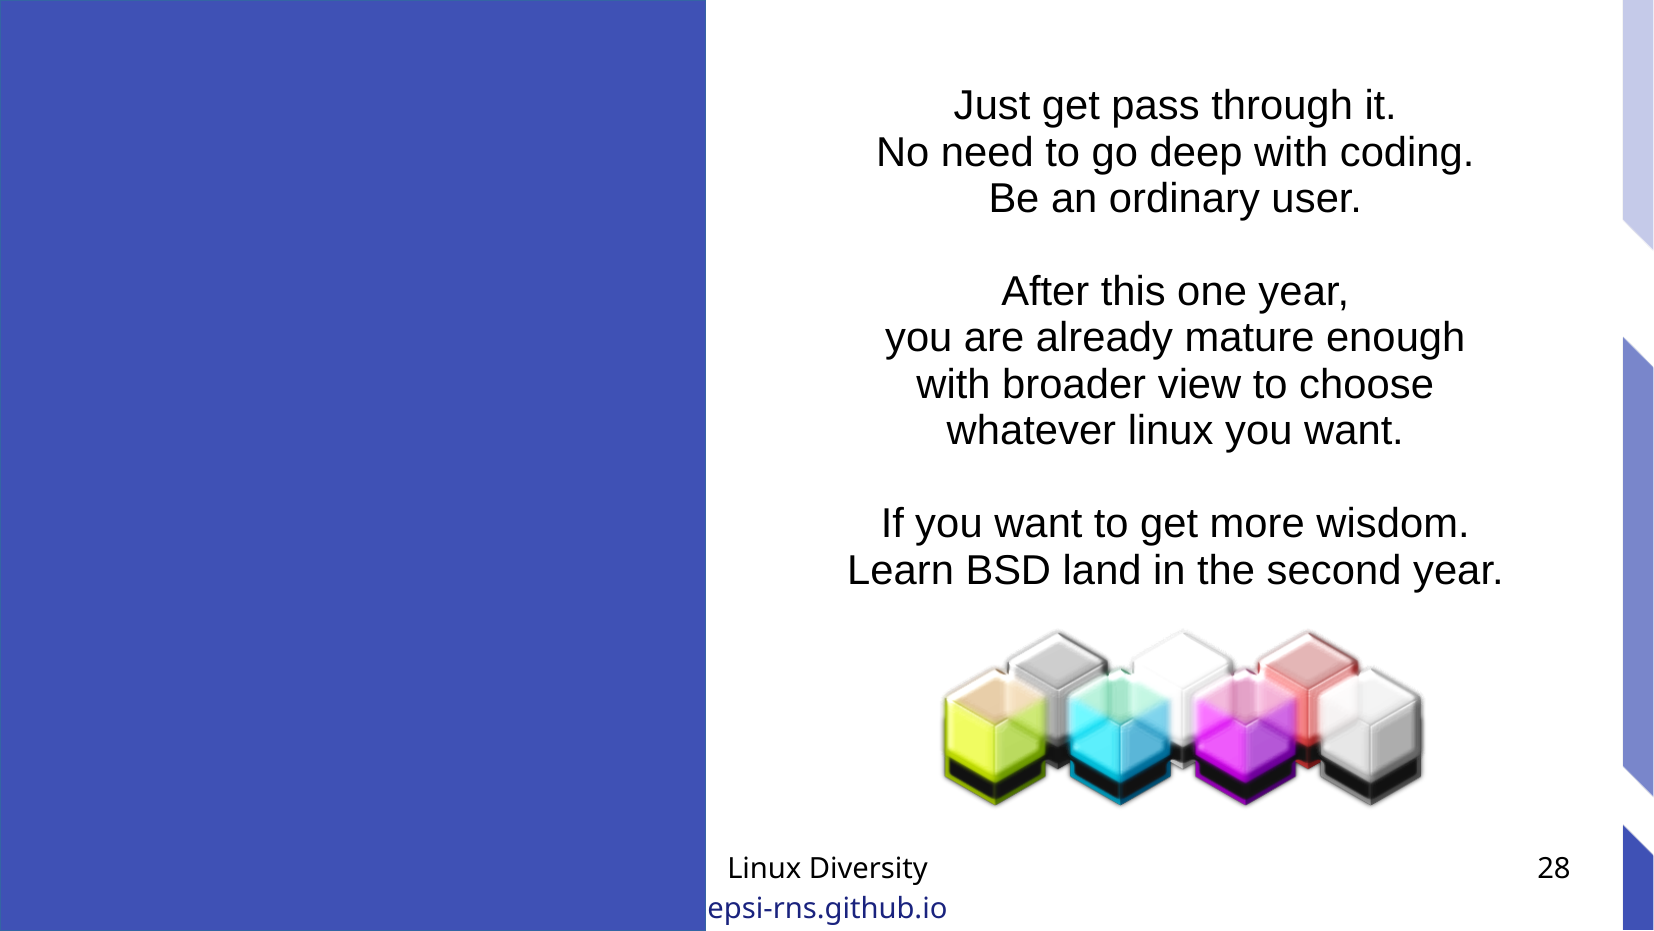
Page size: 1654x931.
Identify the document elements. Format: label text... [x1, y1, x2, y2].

subtitle Just get pass through it. No need to go deep with coding. Be an ordinary user. After this one year, you are already mature enough with broader view to choose whatever linux you want. If you want to get more wisdom. Learn BSD land in the second year. [780, 59, 1571, 616]
picture [706, 0, 1654, 930]
text_box [0, 0, 706, 931]
